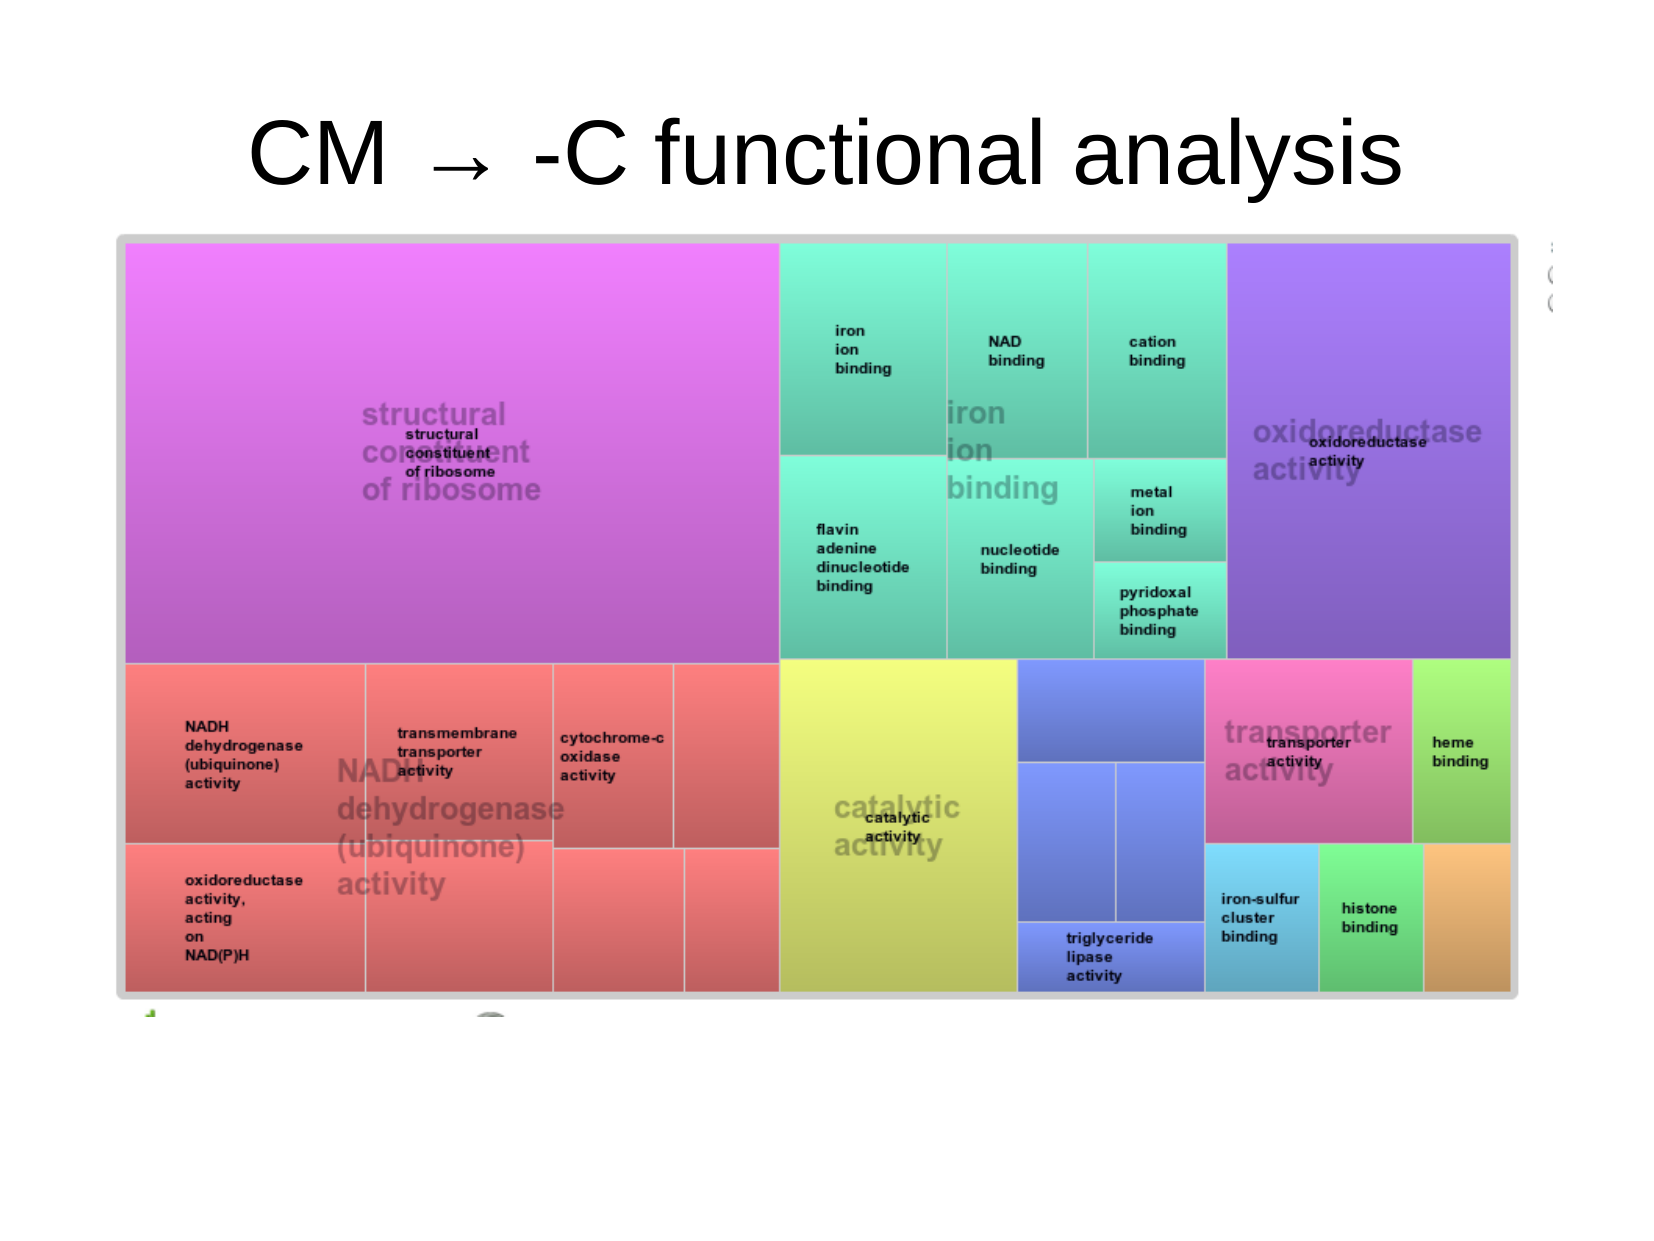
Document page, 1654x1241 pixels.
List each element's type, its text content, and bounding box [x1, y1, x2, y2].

title CM → -C functional analysis [82, 49, 1571, 257]
picture [104, 225, 1553, 1017]
